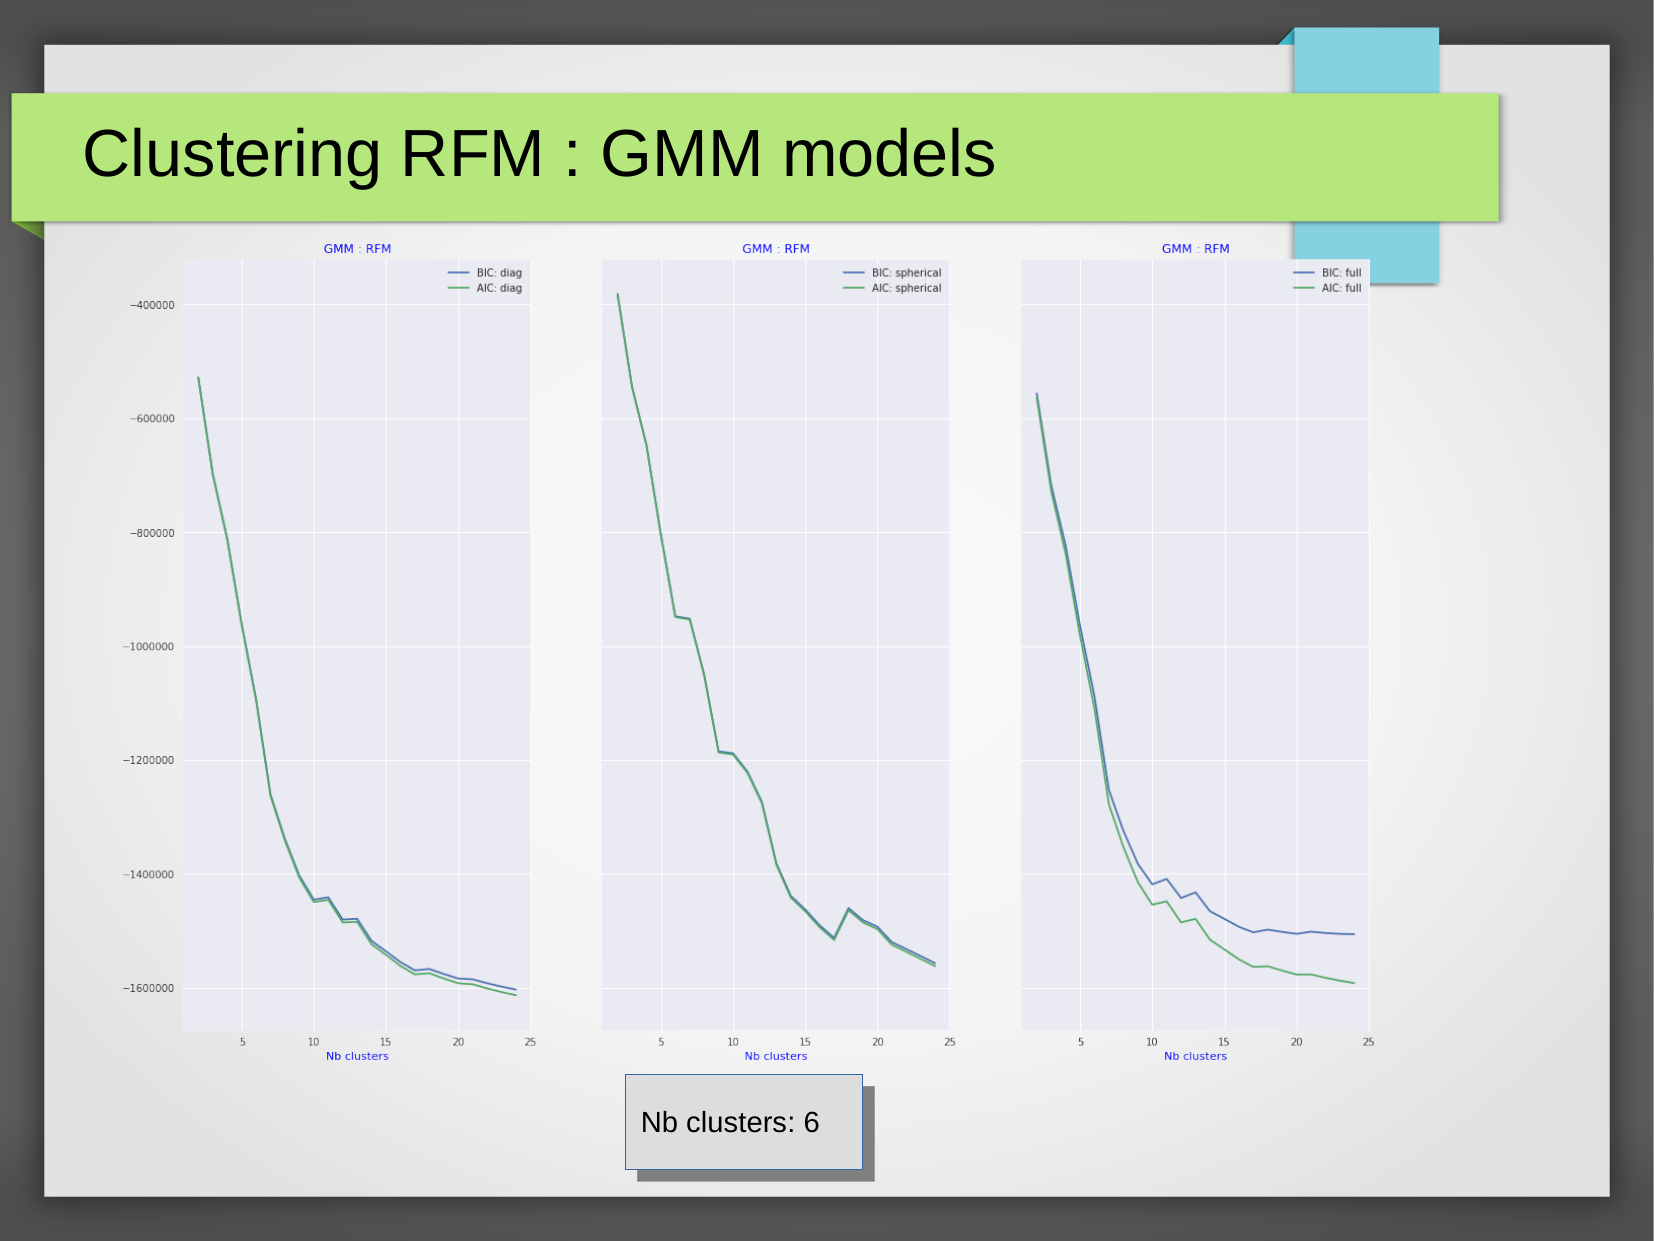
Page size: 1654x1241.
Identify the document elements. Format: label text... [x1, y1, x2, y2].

title Clustering RFM : GMM models [82, 94, 1477, 213]
text_box Nb clusters: 6 [625, 1074, 863, 1170]
picture [0, 0, 1654, 1241]
